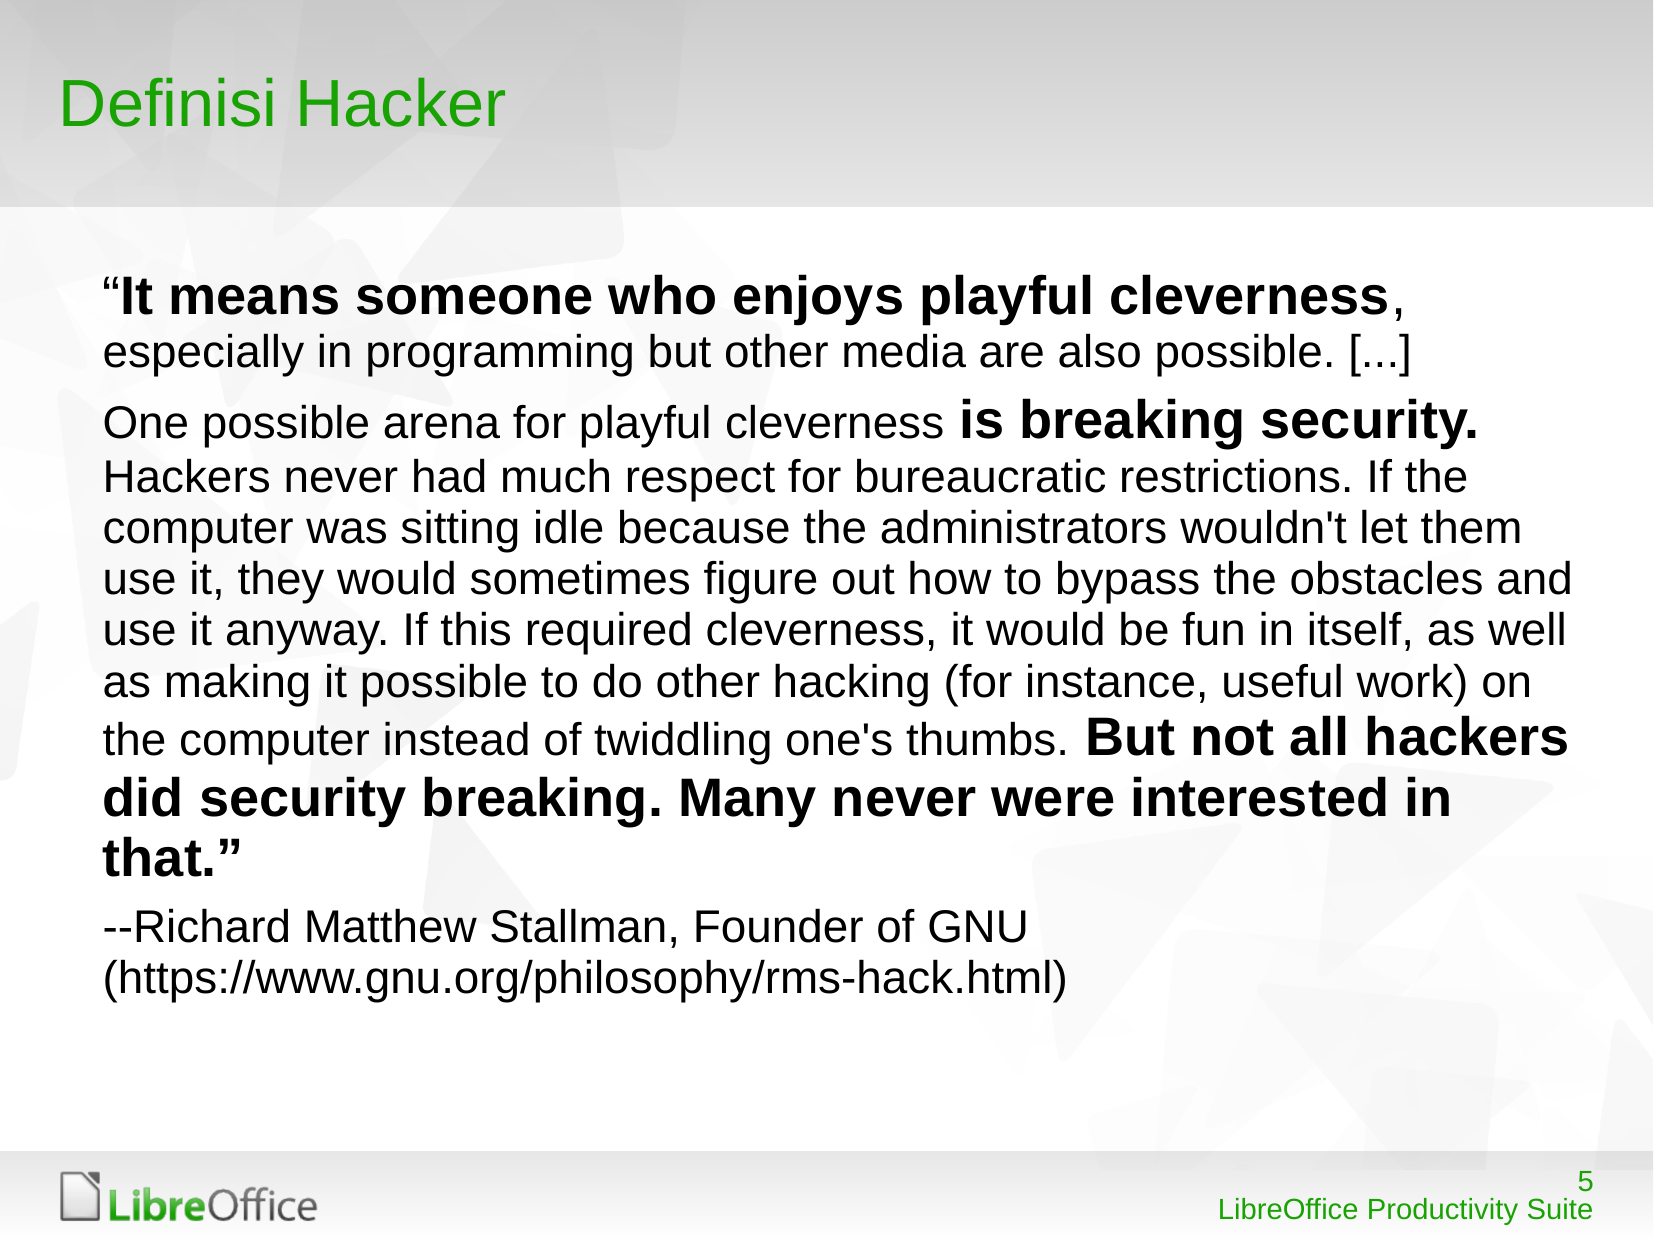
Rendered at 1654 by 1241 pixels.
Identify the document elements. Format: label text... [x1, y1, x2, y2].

list “It means someone who enjoys playful cleverness, especially in programming but other media are also possible. [...] One possible arena for playful cleverness is breaking security. Hackers never had much respect for bureaucratic restrictions. If the computer was sitting idle because the administrators wouldn't let them use it, they would sometimes figure out how to bypass the obstacles and use it anyway. If this required cleverness, it would be fun in itself, as well as making it possible to do other hacking (for instance, useful work) on the computer instead of twiddling one's thumbs. But not all hackers did security breaking. Many never were interested in that.” --Richard Matthew Stallman, Founder of GNU (https://www.gnu.org/philosophy/rms-hack.html) [58, 265, 1594, 1005]
picture [0, 0, 783, 931]
picture [41, 1152, 337, 1241]
picture [915, 548, 1653, 1170]
title Definisi Hacker [58, 29, 1594, 178]
